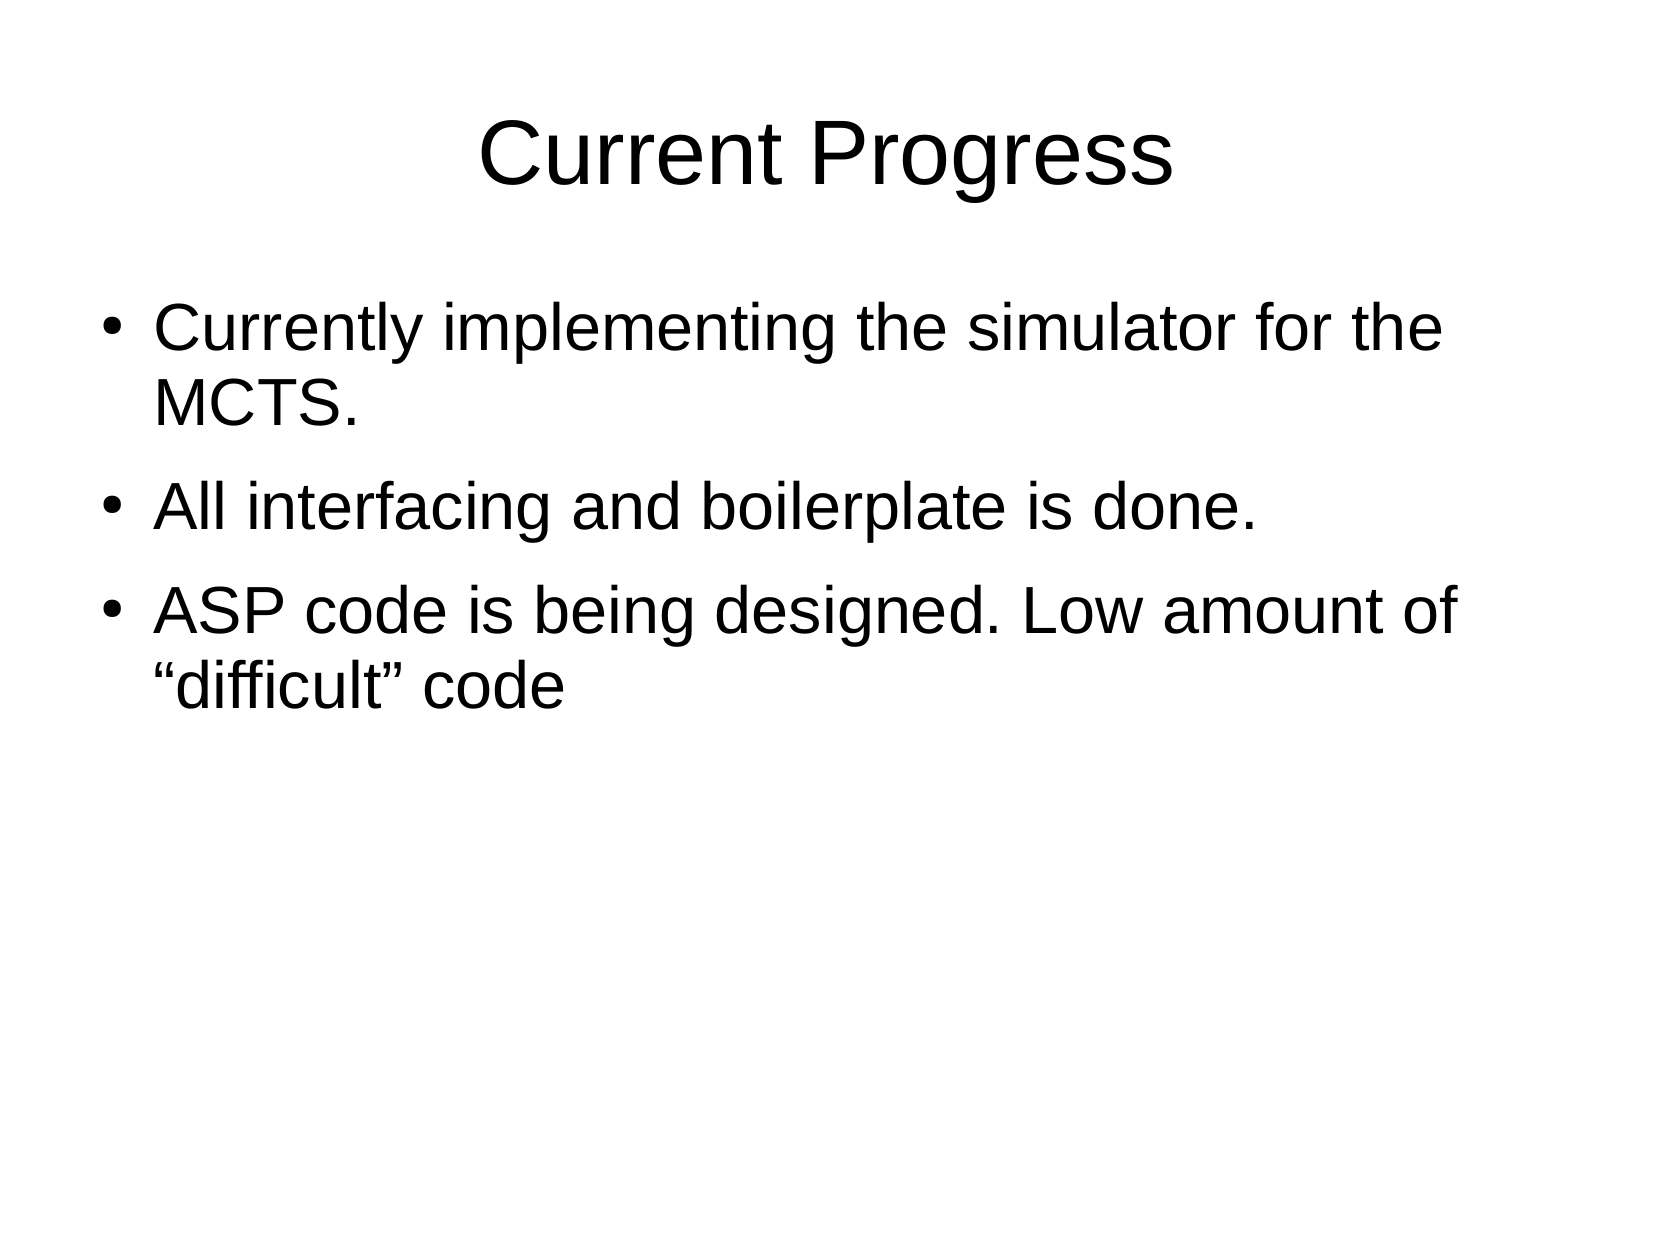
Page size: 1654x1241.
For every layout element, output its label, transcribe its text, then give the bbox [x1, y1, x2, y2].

title Current Progress [82, 49, 1571, 257]
list Currently implementing the simulator for the MCTS. All interfacing and boilerplate is done. ASP code is being designed. Low amount of “difficult” code [82, 290, 1571, 1010]
